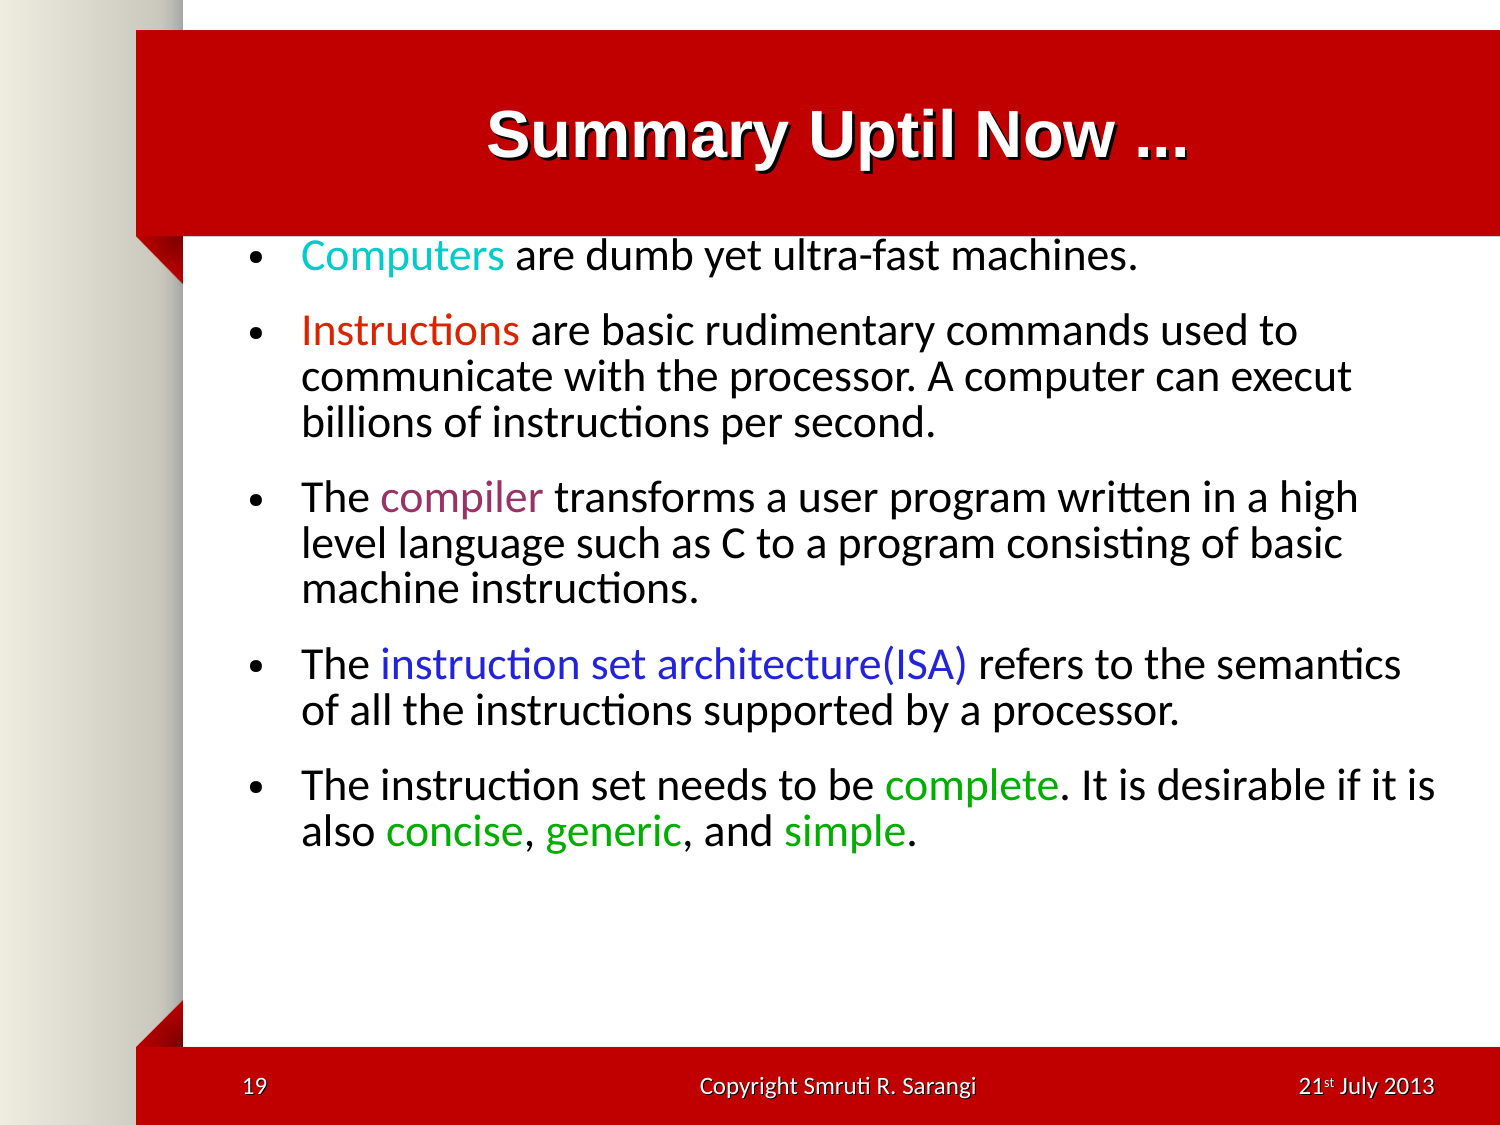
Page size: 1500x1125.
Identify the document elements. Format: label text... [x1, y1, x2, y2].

list Computers are dumb yet ultra-fast machines. Instructions are basic rudimentary commands used to communicate with the processor. A computer can execut billions of instructions per second. The compiler transforms a user program written in a high level language such as C to a program consisting of basic machine instructions. The instruction set architecture(ISA) refers to the semantics of all the instructions supported by a processor. The instruction set needs to be complete. It is desirable if it is also concise, generic, and simple. [230, 236, 1447, 1047]
title Summary Uptil Now ... [230, 57, 1447, 211]
picture [0, 0, 1500, 1125]
